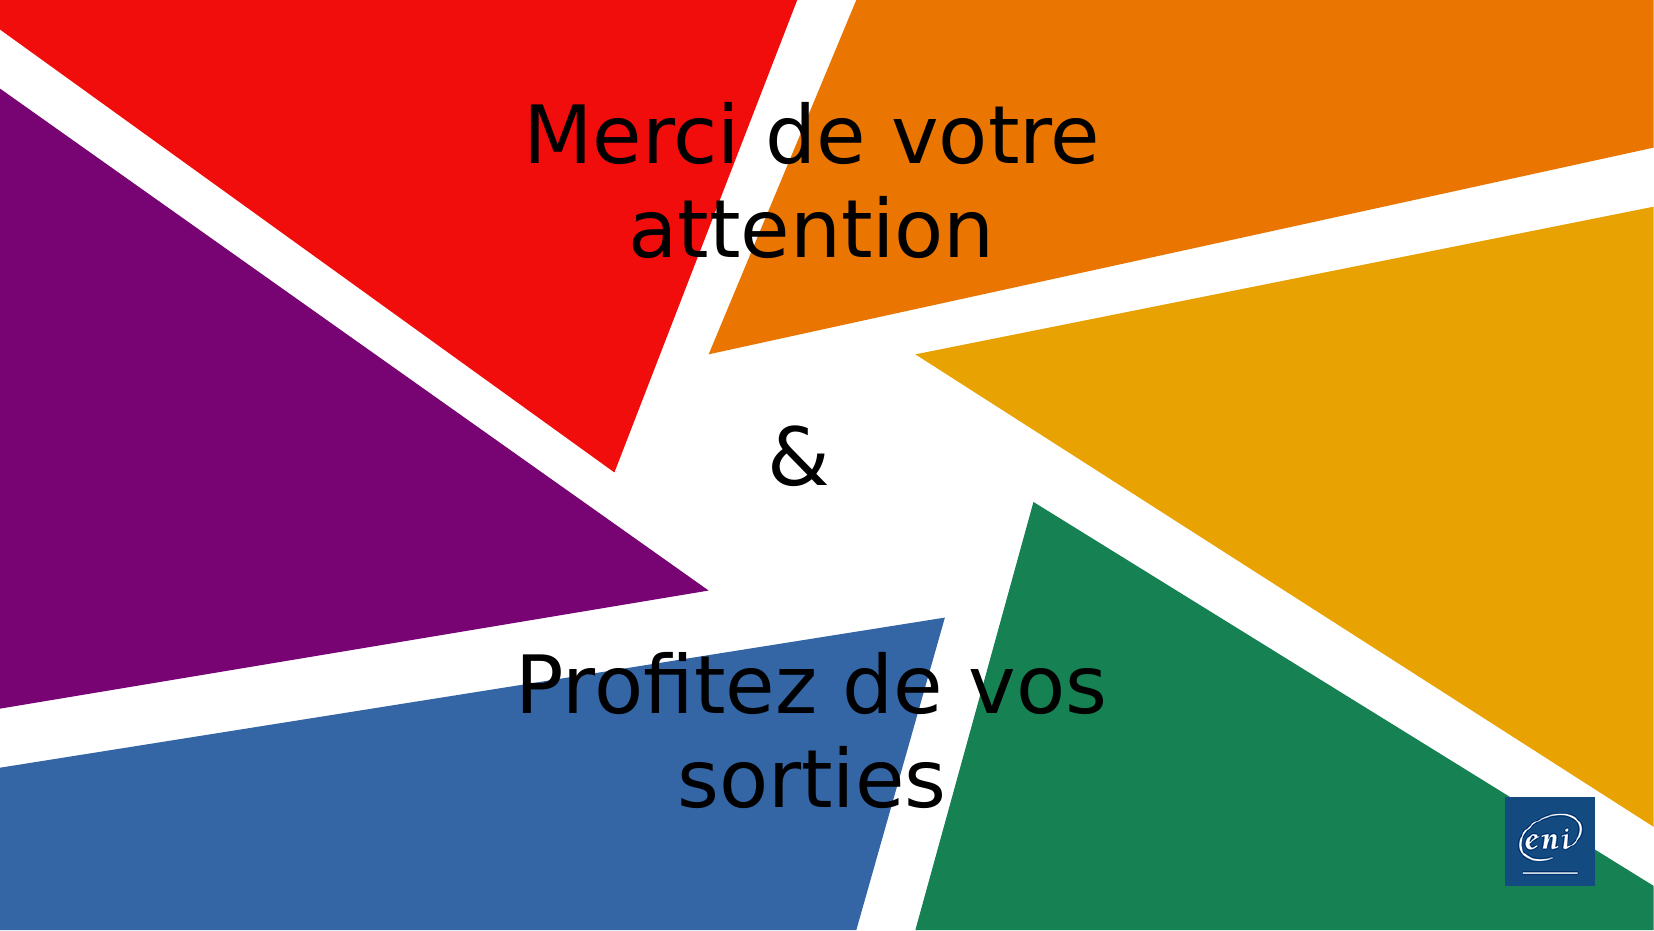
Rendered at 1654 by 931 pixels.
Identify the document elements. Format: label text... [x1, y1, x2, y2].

list Merci de votre attention & Profitez de vos sorties [383, 88, 1241, 827]
picture [1505, 797, 1595, 886]
